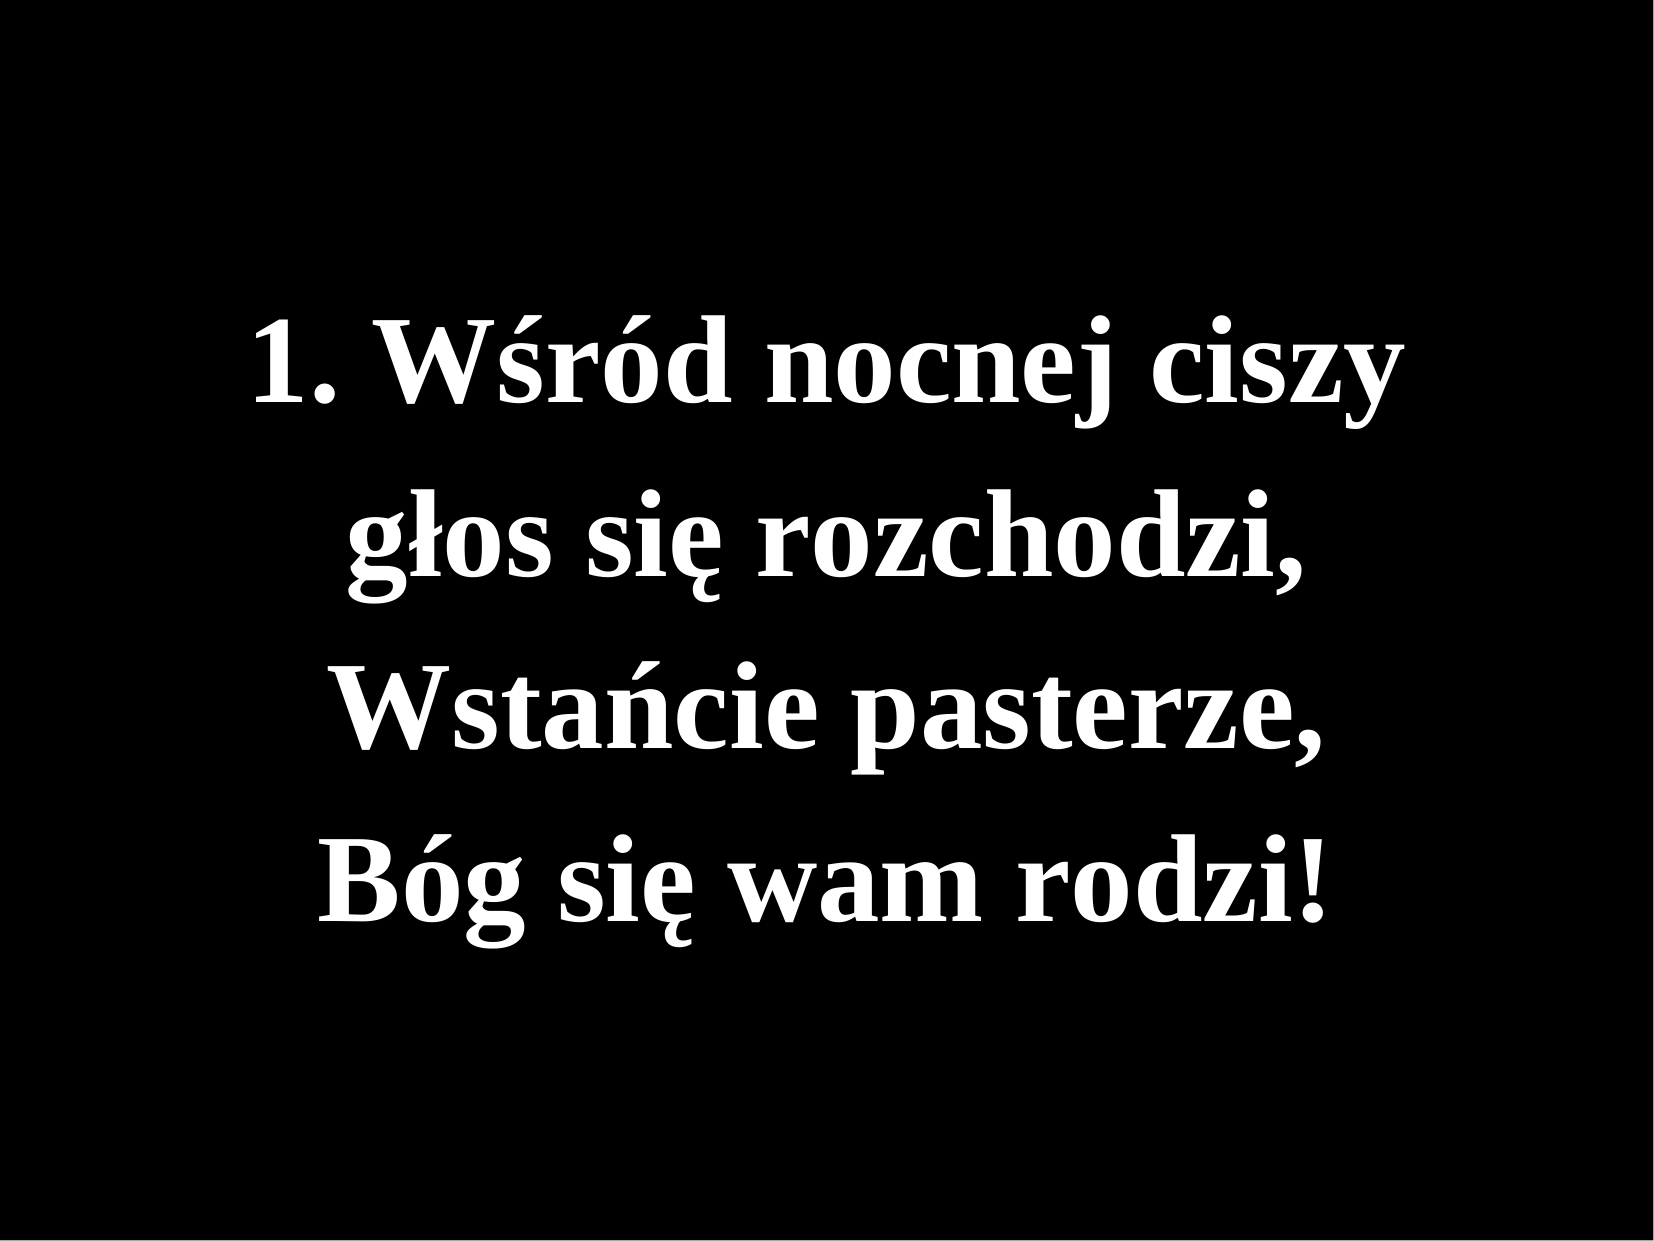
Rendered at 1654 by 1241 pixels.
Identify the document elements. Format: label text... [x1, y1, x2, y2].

title 1. Wśród nocnej ciszy ppp głos się rozchodzi, ppp Wstańcie pasterze, ppp Bóg się wam rodzi! [0, 0, 1654, 1241]
